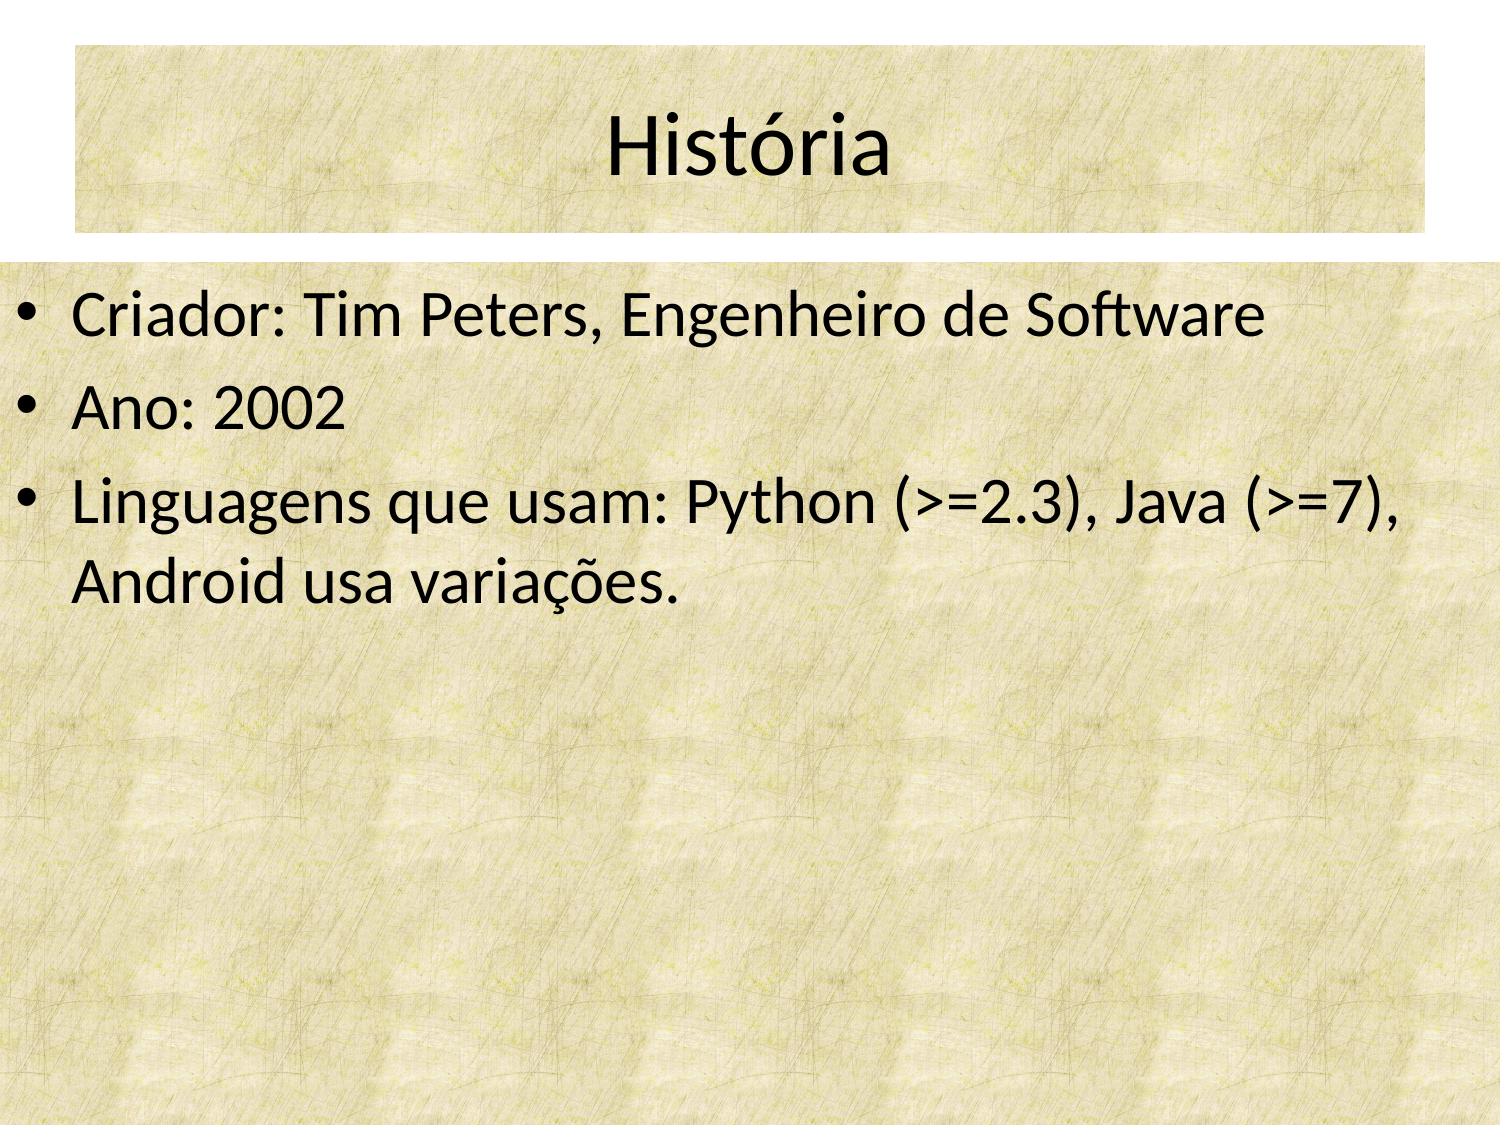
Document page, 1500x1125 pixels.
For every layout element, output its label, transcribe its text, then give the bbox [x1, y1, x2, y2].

title História [75, 45, 1425, 233]
list Criador: Tim Peters, Engenheiro de Software Ano: 2002 Linguagens que usam: Python (>=2.3), Java (>=7), Android usa variações. [0, 262, 1500, 1125]
